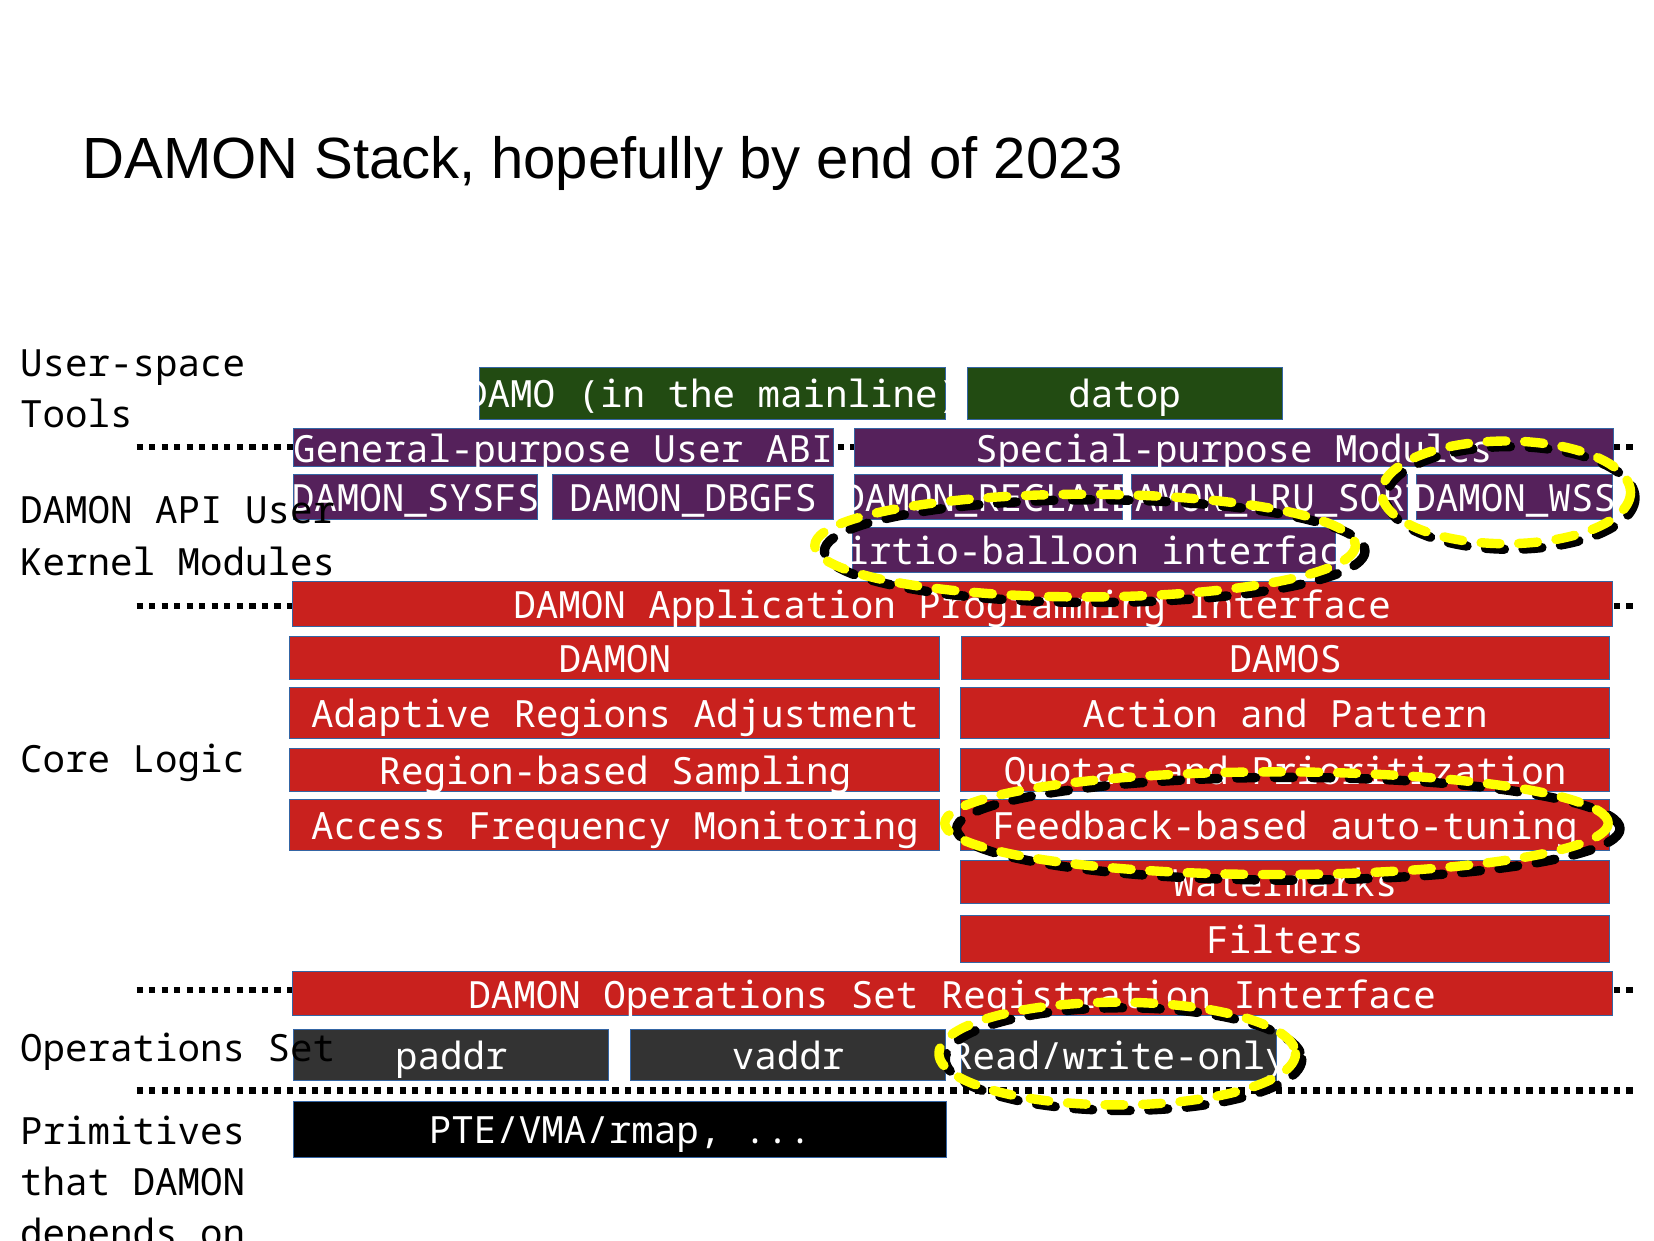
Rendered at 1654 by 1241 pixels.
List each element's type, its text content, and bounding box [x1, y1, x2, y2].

text_box Access Frequency Monitoring [289, 799, 940, 851]
text_box DAMON_WSS [1416, 474, 1613, 520]
text_box paddr [293, 1029, 609, 1081]
text_box Adaptive Regions Adjustment [289, 687, 940, 739]
text_box DAMON [289, 636, 940, 680]
text_box Action and Pattern [960, 687, 1610, 739]
text_box vaddr [630, 1029, 946, 1081]
text_box PTE/VMA/rmap, ... [293, 1101, 947, 1158]
text_box Quotas and Prioritization [1102, 777, 1474, 792]
text_box Primitives that DAMON depends on [5, 1096, 223, 1225]
text_box DAMO (in the mainline) [479, 367, 946, 420]
text_box Filters [960, 915, 1610, 963]
text_box Read/write-only [961, 1029, 1277, 1081]
text_box DAMON Operations Set Registration Interface [292, 971, 1613, 1016]
text_box DAMOS [961, 636, 1610, 680]
text_box DAMON_RECLAIM [854, 474, 1123, 520]
text_box datop [967, 367, 1283, 420]
text_box DAMON Application Programming Interface [292, 581, 1001, 627]
text_box DAMON_DBGFS [552, 474, 834, 520]
text_box User-space Tools [5, 328, 223, 420]
text_box Region-based Sampling [289, 748, 940, 792]
text_box DAMON_LRU_SORT [1391, 474, 1408, 520]
text_box DAMON Application Programming Interface [920, 581, 1613, 627]
text_box Special-purpose Modules [854, 428, 1614, 467]
text_box DAMON_LRU_SORT [1131, 499, 1292, 520]
text_box DAMON_SYSFS [293, 474, 538, 520]
text_box Virtio-balloon interface [852, 527, 1336, 573]
text_box General-purpose User ABI [293, 428, 834, 467]
text_box Watermarks [960, 860, 1610, 904]
title DAMON Stack, hopefully by end of 2023 [82, 108, 1571, 210]
text_box Operations Set [5, 1014, 298, 1067]
text_box Core Logic [5, 724, 223, 778]
text_box Quotas and Prioritization [960, 748, 1610, 792]
text_box DAMON_WSS [1419, 487, 1430, 508]
text_box Watermarks [1091, 860, 1462, 875]
text_box DAMON_LRU_SORT [1131, 474, 1390, 520]
text_box Feedback-based auto-tuning [960, 799, 1610, 851]
text_box DAMON API User Kernel Modules [5, 476, 298, 567]
